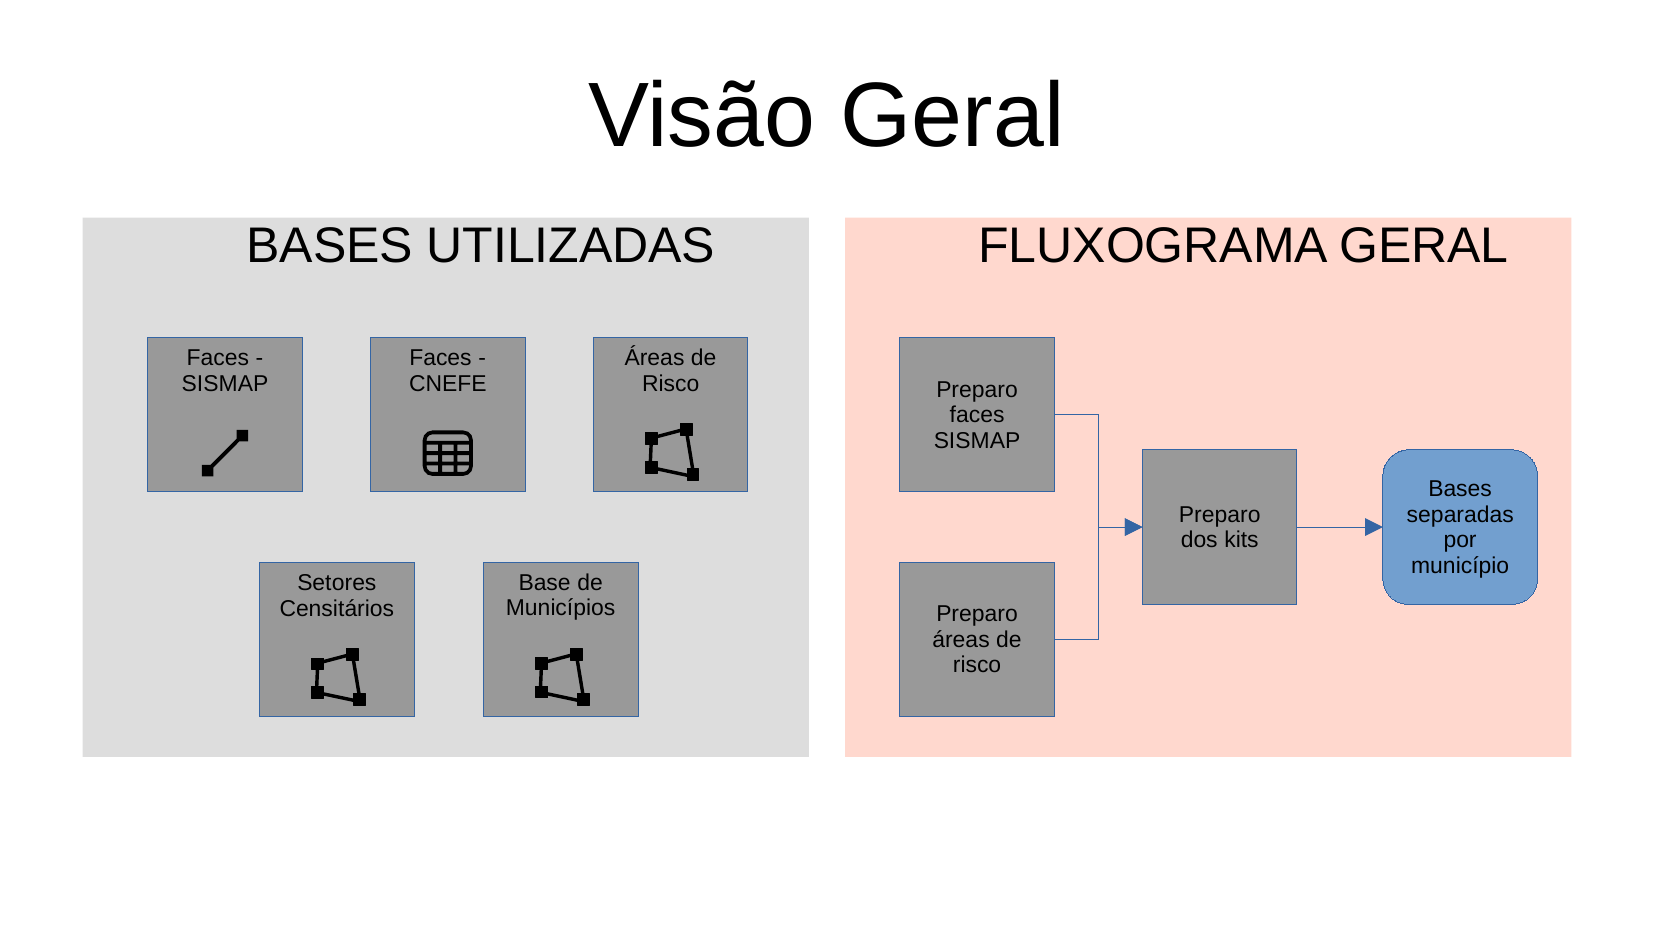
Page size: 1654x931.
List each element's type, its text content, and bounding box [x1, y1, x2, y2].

picture [529, 646, 592, 709]
picture [416, 422, 479, 492]
picture [639, 422, 702, 484]
title Visão Geral [82, 37, 1571, 193]
text_box Áreas de Risco [593, 337, 748, 492]
text_box Preparo dos kits [1142, 449, 1297, 605]
list BASES UTILIZADAS [82, 217, 809, 757]
text_box Preparo áreas de risco [899, 562, 1055, 717]
text_box Setores Censitários [259, 562, 415, 717]
text_box Bases separadas por município [1382, 449, 1538, 605]
text_box Faces - SISMAP [147, 337, 303, 492]
text_box Base de Municípios [483, 562, 639, 717]
picture [194, 422, 256, 492]
picture [306, 647, 368, 709]
list FLUXOGRAMA GERAL [845, 217, 1572, 757]
text_box Preparo faces SISMAP [899, 337, 1055, 492]
text_box Faces - CNEFE [370, 337, 526, 492]
